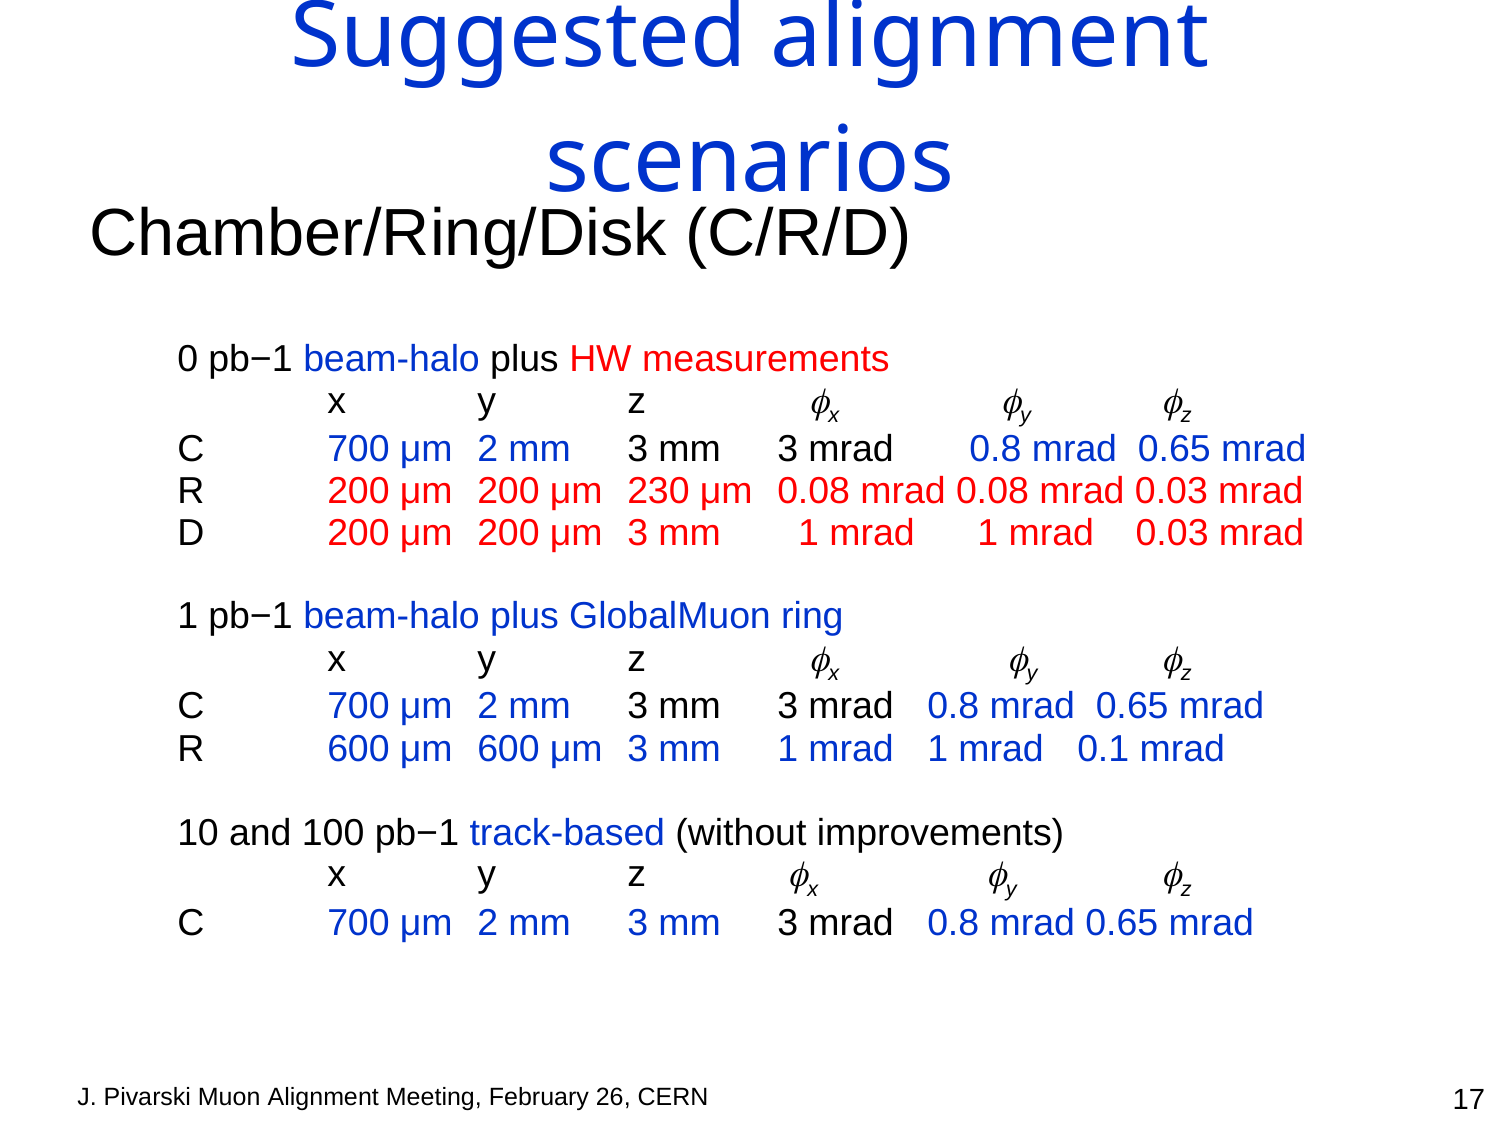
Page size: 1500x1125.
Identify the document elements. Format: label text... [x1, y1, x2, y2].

text_box 0 pb−1 beam-halo plus HW measurements x y z x y z C 700 μm 2 mm 3 mm 3 mrad 0.8 mrad 0.65 mrad R 200 μm 200 μm 230 μm 0.08 mrad 0.08 mrad 0.03 mrad D 200 μm 200 μm 3 mm 1 mrad 1 mrad 0.03 mrad 1 pb−1 beam-halo plus GlobalMuon ring x y z x y z C 700 μm 2 mm 3 mm 3 mrad 0.8 mrad 0.65 mrad R 600 μm 600 μm 3 mm 1 mrad 1 mrad 0.1 mrad 10 and 100 pb−1 track-based (without improvements) x y z x y z C 700 μm 2 mm 3 mm 3 mrad 0.8 mrad 0.65 mrad [162, 287, 1363, 993]
title Suggested alignment scenarios [75, 0, 1426, 187]
list Chamber/Ring/Disk (C/R/D) [75, 187, 1426, 1088]
